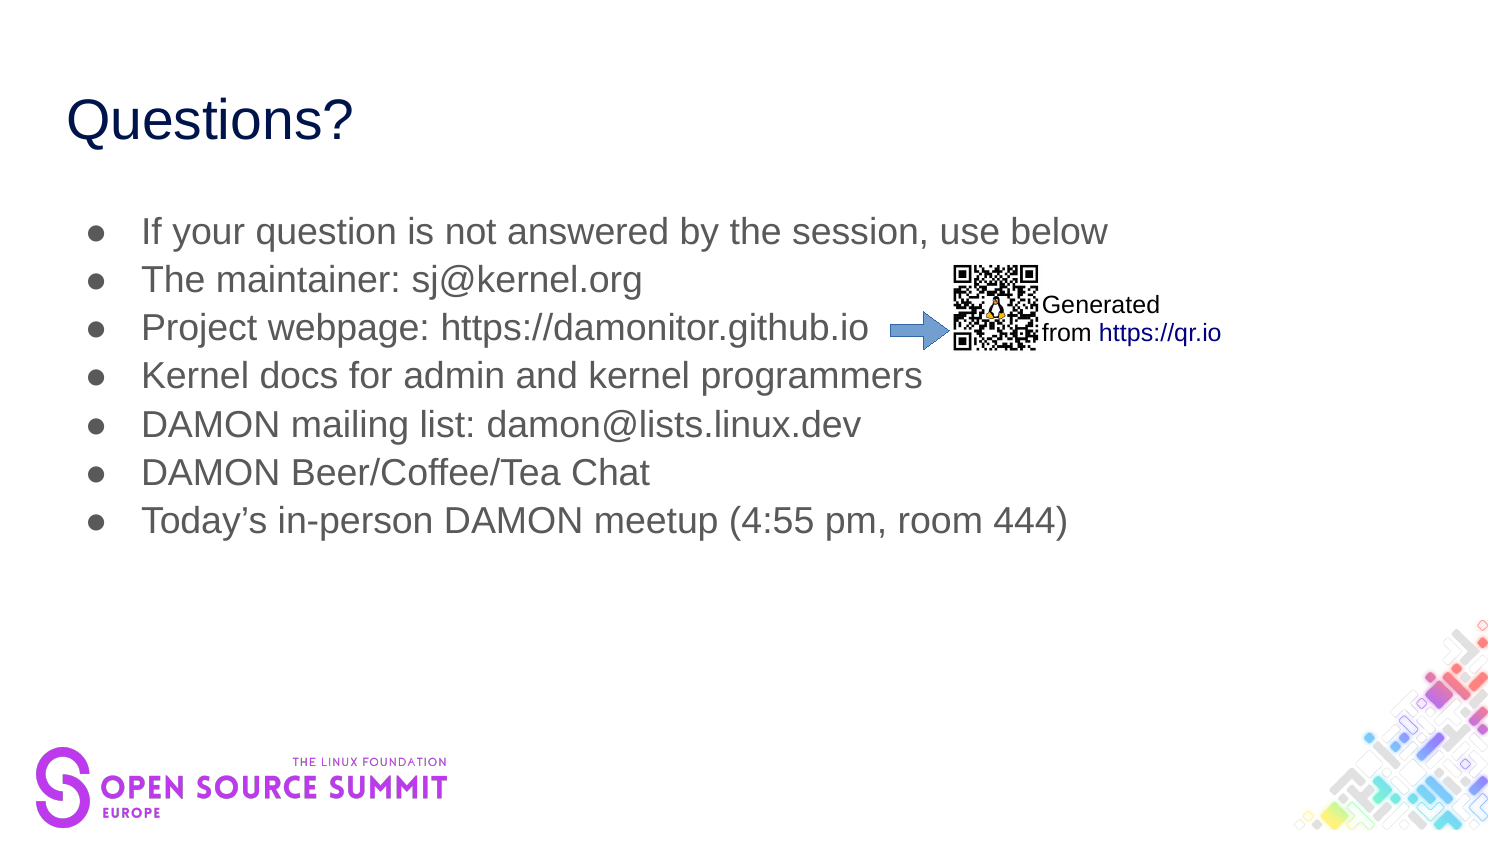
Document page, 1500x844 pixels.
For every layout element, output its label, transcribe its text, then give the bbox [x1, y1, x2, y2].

picture [36, 747, 447, 828]
text_box Generated from https://qr.io [1027, 283, 1244, 355]
picture [1294, 620, 1488, 830]
text_box [890, 311, 950, 350]
list If your question is not answered by the session, use below The maintainer: sj@kernel.org Project webpage: https://damonitor.github.io Kernel docs for admin and kernel programmers DAMON mailing list: damon@lists.linux.dev DAMON Beer/Coffee/Tea Chat Today’s in-person DAMON meetup (4:55 pm, room 444) [51, 189, 1449, 734]
title Questions? [51, 72, 1449, 167]
picture [951, 262, 1042, 354]
